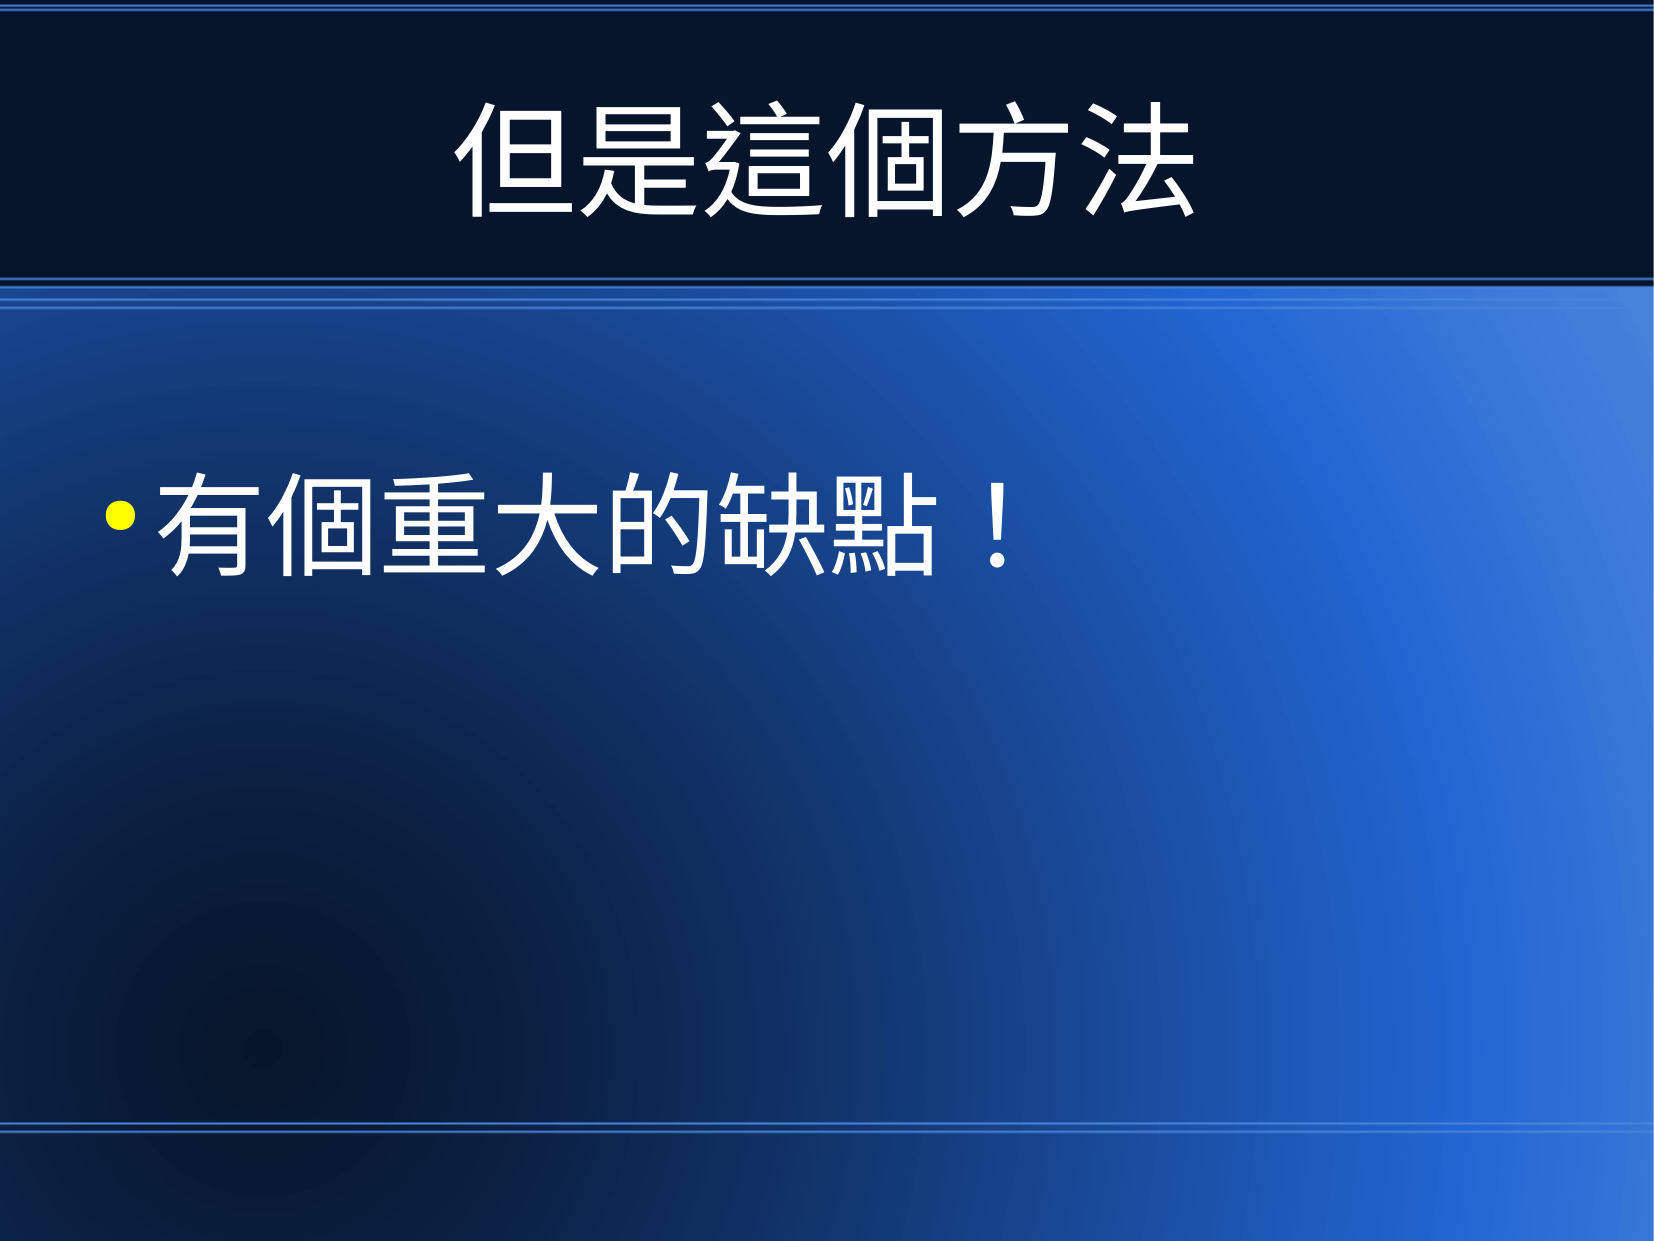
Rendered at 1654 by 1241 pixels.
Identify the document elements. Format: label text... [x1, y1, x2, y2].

picture [0, 0, 1654, 1241]
title 但是這個方法 [82, 49, 1571, 257]
list 有個重大的缺點！ [82, 355, 1571, 1241]
